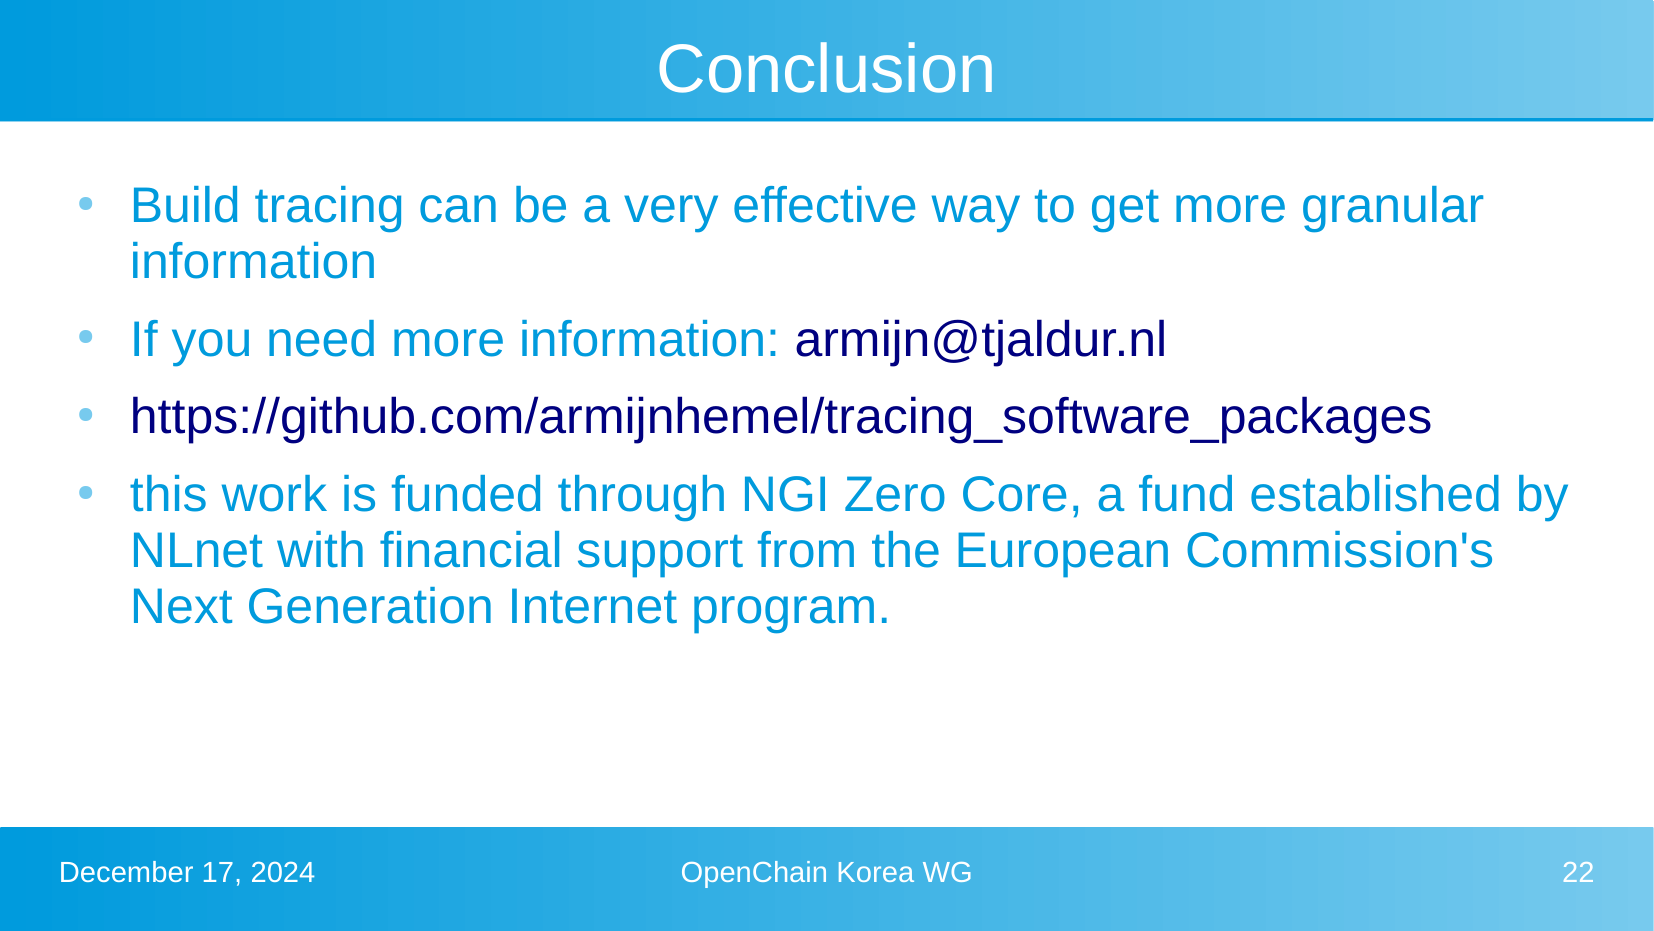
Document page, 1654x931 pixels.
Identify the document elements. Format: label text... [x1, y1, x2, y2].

title Conclusion [59, 29, 1595, 108]
list Build tracing can be a very effective way to get more granular information If you need more information: armijn@tjaldur.nl https://github.com/armijnhemel/tracing_software_packages this work is funded through NGI Zero Core, a fund established by NLnet with financial support from the European Commission's Next Generation Internet program. [59, 177, 1595, 768]
